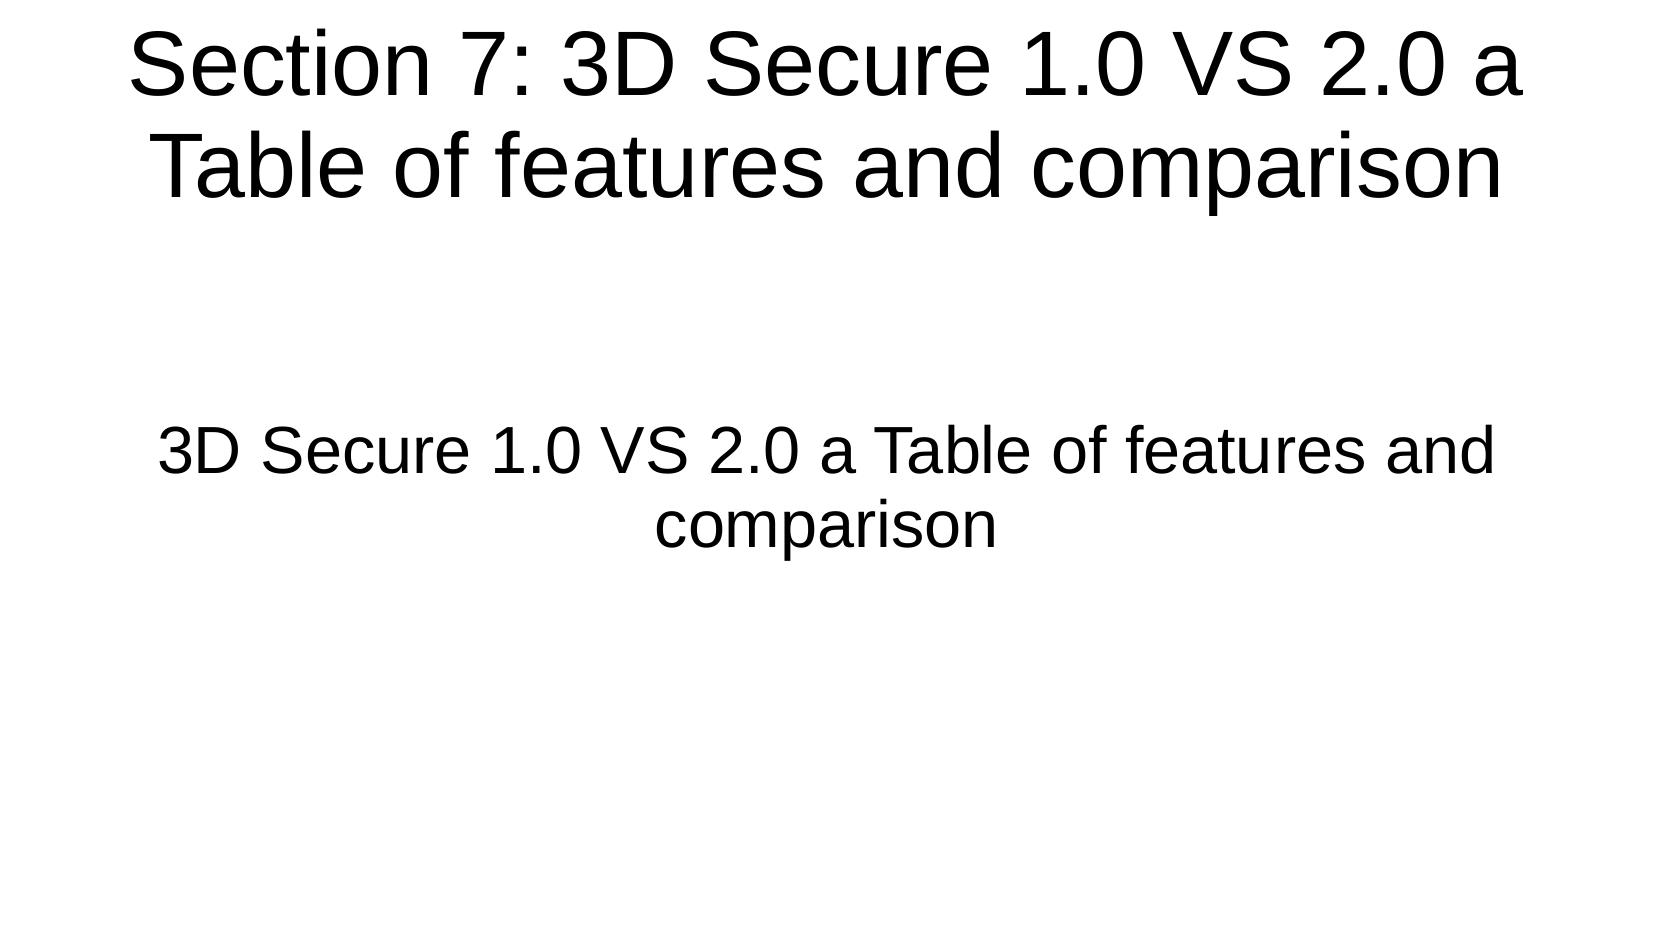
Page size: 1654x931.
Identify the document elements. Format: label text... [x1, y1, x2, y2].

title Section 7: 3D Secure 1.0 VS 2.0 a Table of features and comparison [82, 12, 1571, 217]
subtitle 3D Secure 1.0 VS 2.0 a Table of features and comparison [82, 217, 1571, 758]
